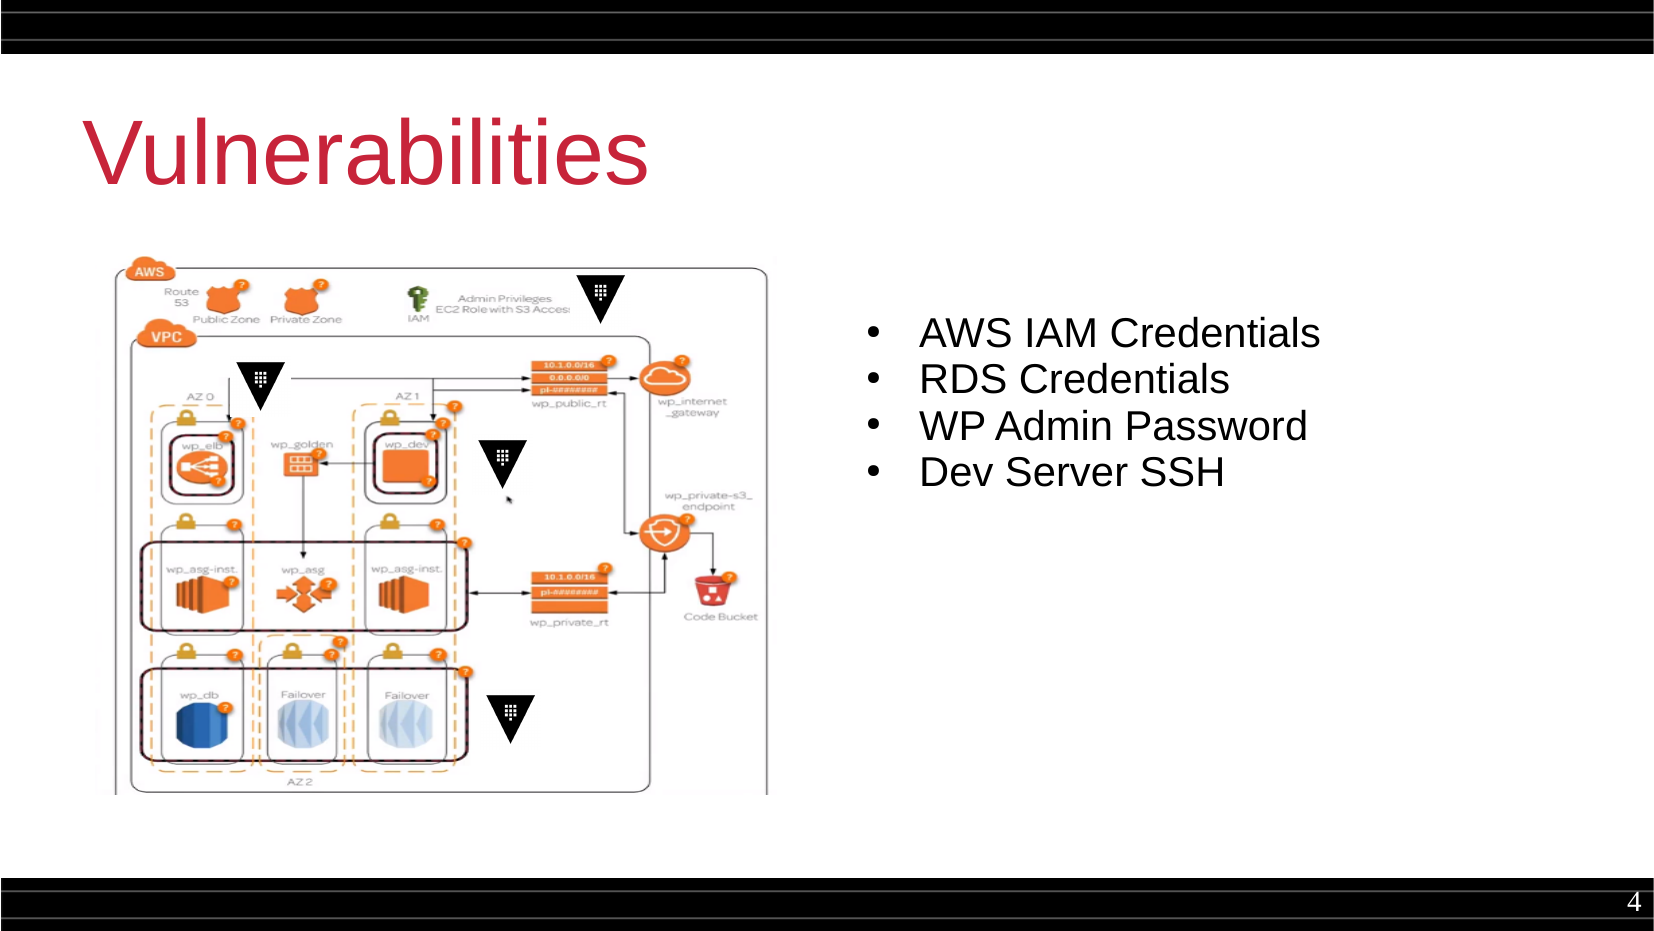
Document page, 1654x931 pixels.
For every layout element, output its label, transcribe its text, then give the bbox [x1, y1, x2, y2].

picture [1, 878, 1654, 931]
picture [1, 0, 1654, 54]
text_box AWS IAM Credentials RDS Credentials WP Admin Password Dev Server SSH [833, 255, 1594, 682]
picture [95, 255, 777, 796]
title Vulnerabilities [82, 75, 1571, 231]
